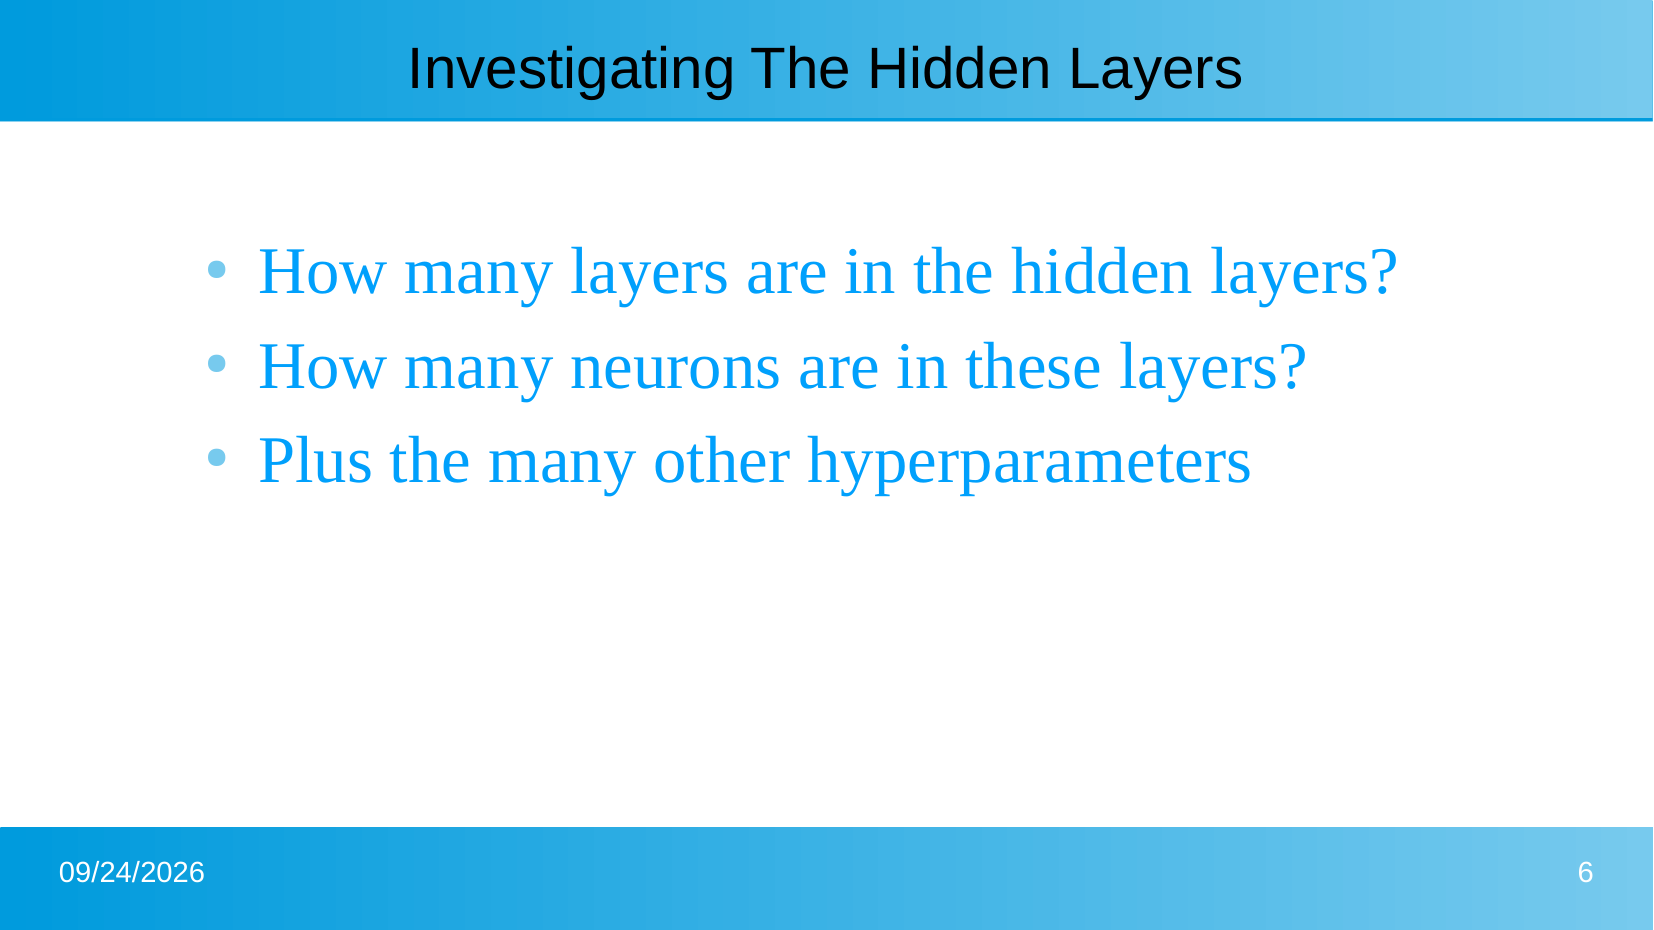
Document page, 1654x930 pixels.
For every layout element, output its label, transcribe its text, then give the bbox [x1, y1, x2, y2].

title Investigating The Hidden Layers [58, 29, 1594, 108]
list How many layers are in the hidden layers? How many neurons are in these layers? Plus the many other hyperparameters [187, 234, 1653, 825]
